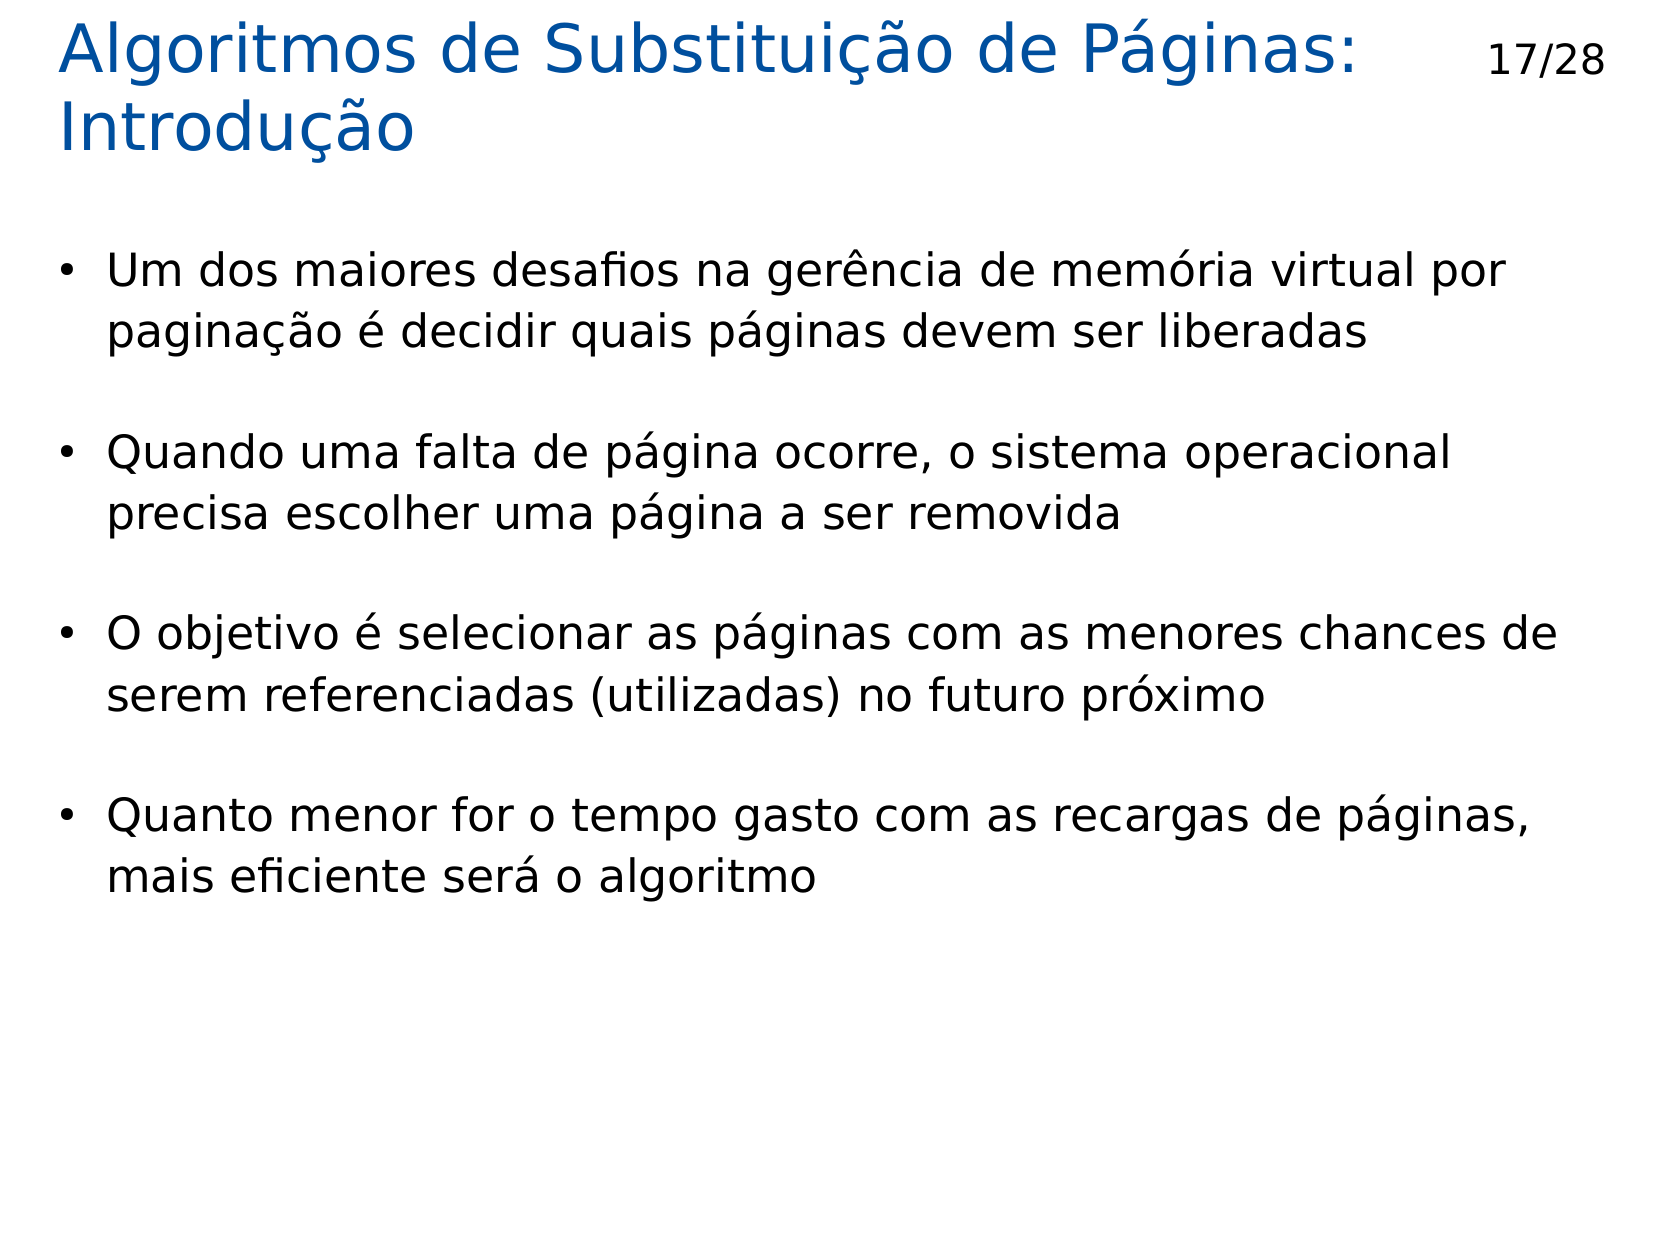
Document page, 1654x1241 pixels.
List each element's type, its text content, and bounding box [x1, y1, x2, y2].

list Um dos maiores desafios na gerência de memória virtual por paginação é decidir quais páginas devem ser liberadas Quando uma falta de página ocorre, o sistema operacional precisa escolher uma página a ser removida O objetivo é selecionar as páginas com as menores chances de serem referenciadas (utilizadas) no futuro próximo Quanto menor for o tempo gasto com as recargas de páginas, mais eficiente será o algoritmo [59, 236, 1595, 1211]
title Algoritmos de Substituição de Páginas: Introdução [59, 10, 1506, 167]
